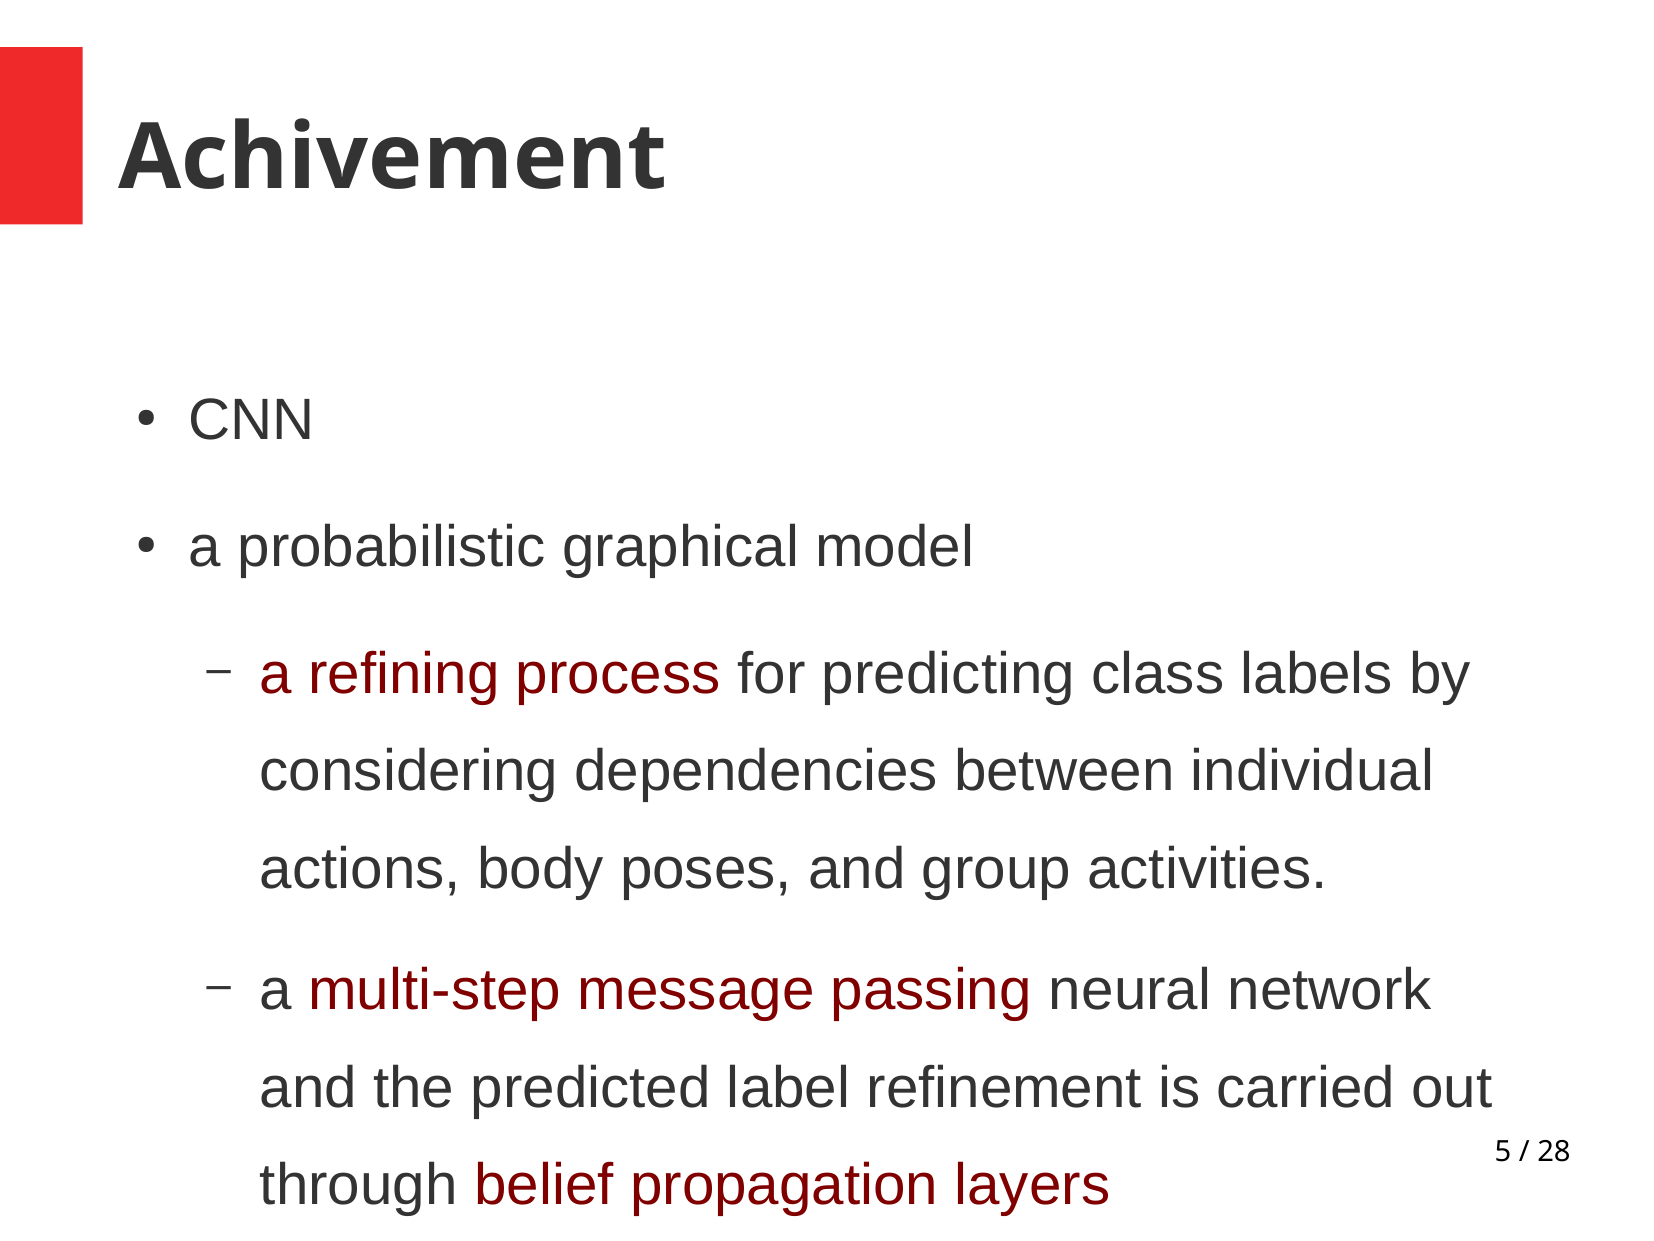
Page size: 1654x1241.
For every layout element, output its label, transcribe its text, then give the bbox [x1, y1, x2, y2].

list CNN a probabilistic graphical model a refining process for predicting class labels by considering dependencies between individual actions, body poses, and group activities. a multi-step message passing neural network and the predicted label refinement is carried out through belief propagation layers [118, 354, 1536, 1074]
title Achivement [118, 49, 1571, 257]
